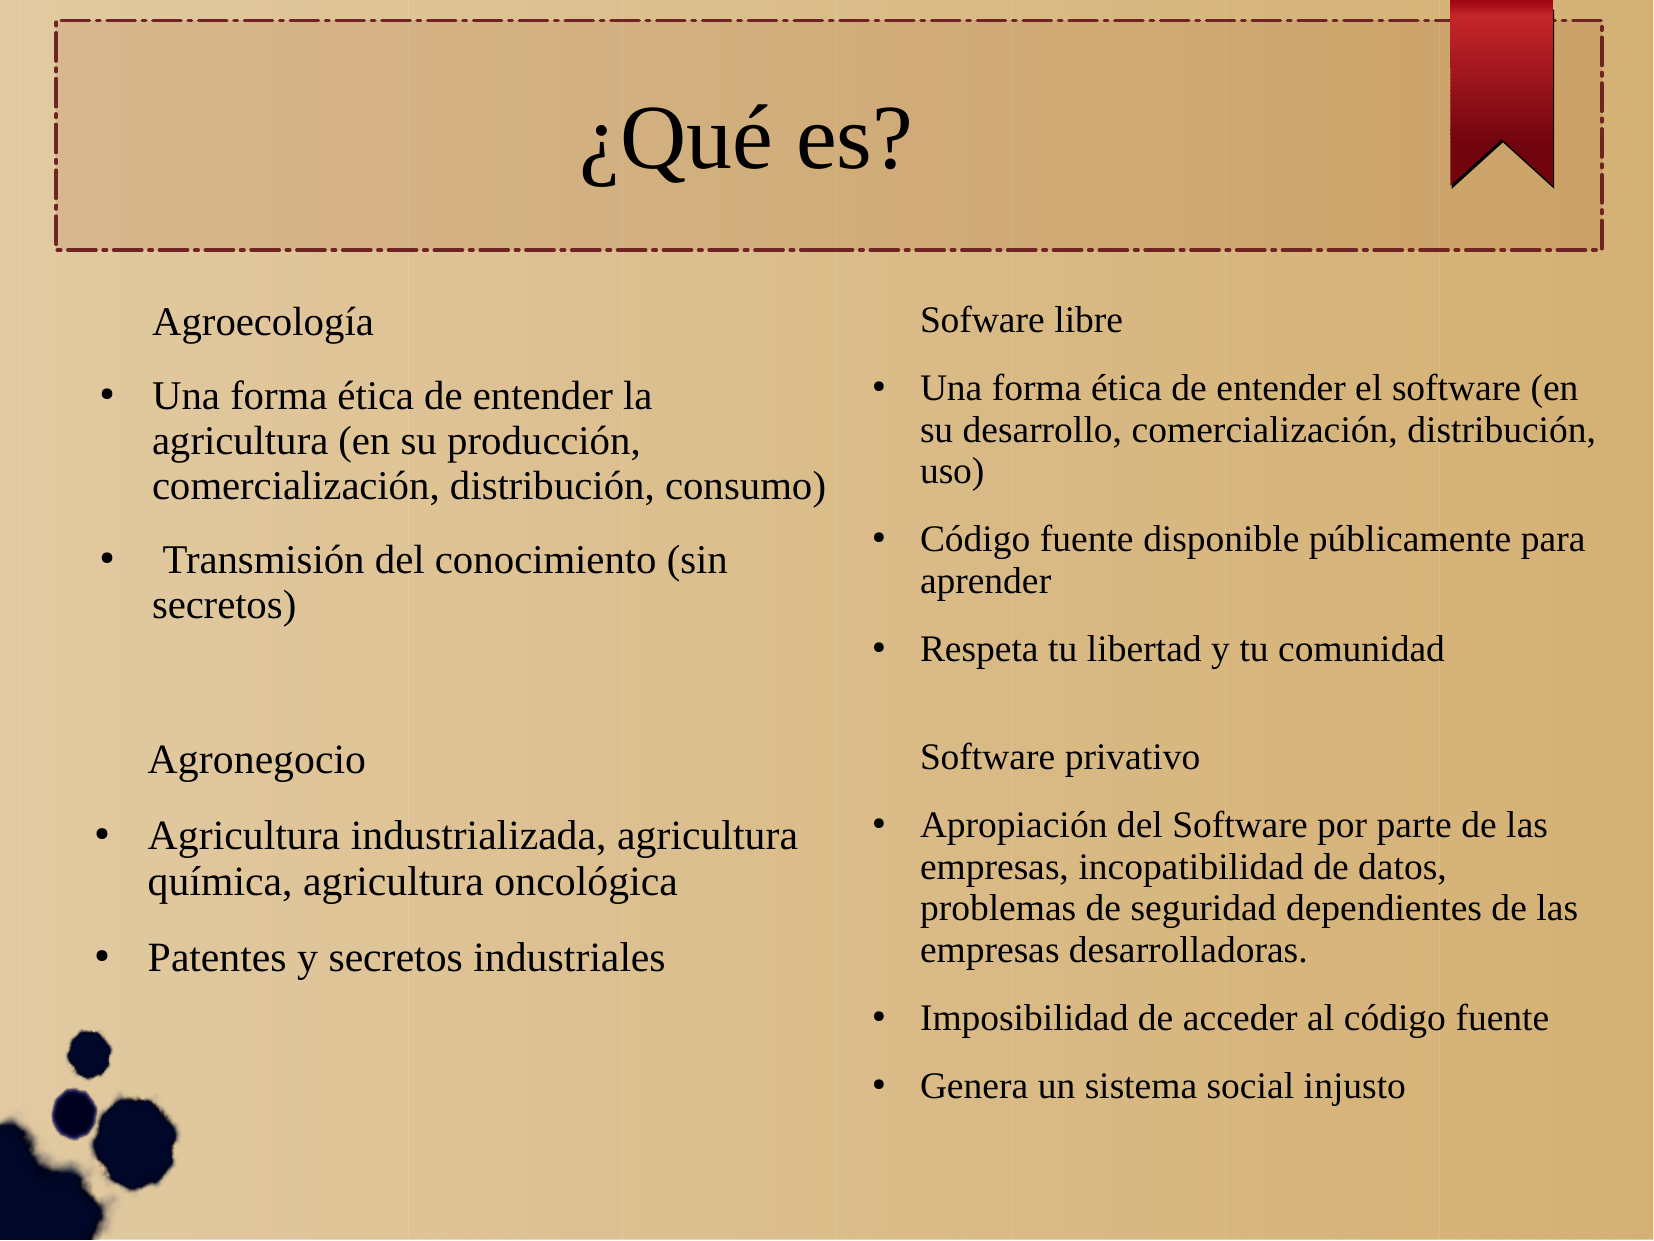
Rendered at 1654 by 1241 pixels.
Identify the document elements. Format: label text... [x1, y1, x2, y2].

title ¿Qué es? [82, 47, 1412, 229]
list Agroecología Una forma ética de entender la agricultura (en su producción, comercialización, distribución, consumo) Transmisión del conocimiento (sin secretos) [82, 299, 839, 674]
list Sofware libre Una forma ética de entender el software (en su desarrollo, comercialización, distribución, uso) Código fuente disponible públicamente para aprender Respeta tu libertad y tu comunidad [856, 299, 1613, 674]
list Agronegocio Agricultura industrializada, agricultura química, agricultura oncológica Patentes y secretos industriales [76, 736, 833, 1111]
list Software privativo Apropiación del Software por parte de las empresas, incopatibilidad de datos, problemas de seguridad dependientes de las empresas desarrolladoras. Imposibilidad de acceder al código fuente Genera un sistema social injusto [856, 736, 1613, 1111]
